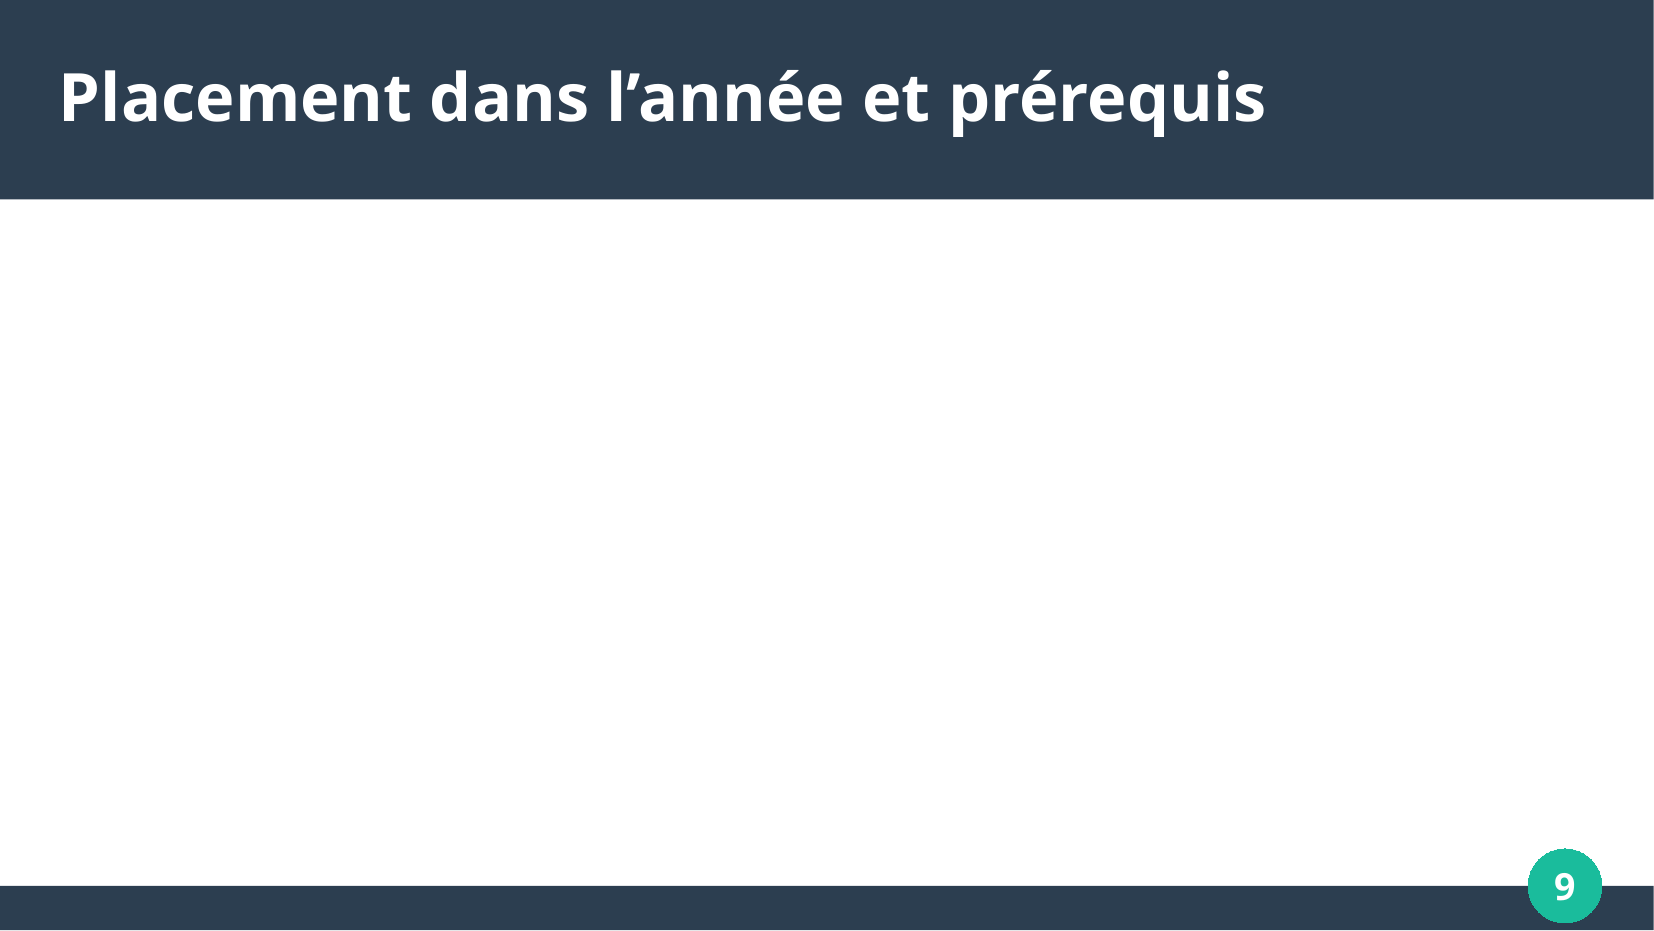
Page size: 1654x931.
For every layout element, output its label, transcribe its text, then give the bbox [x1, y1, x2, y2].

title Placement dans l’année et prérequis [59, 37, 1595, 155]
